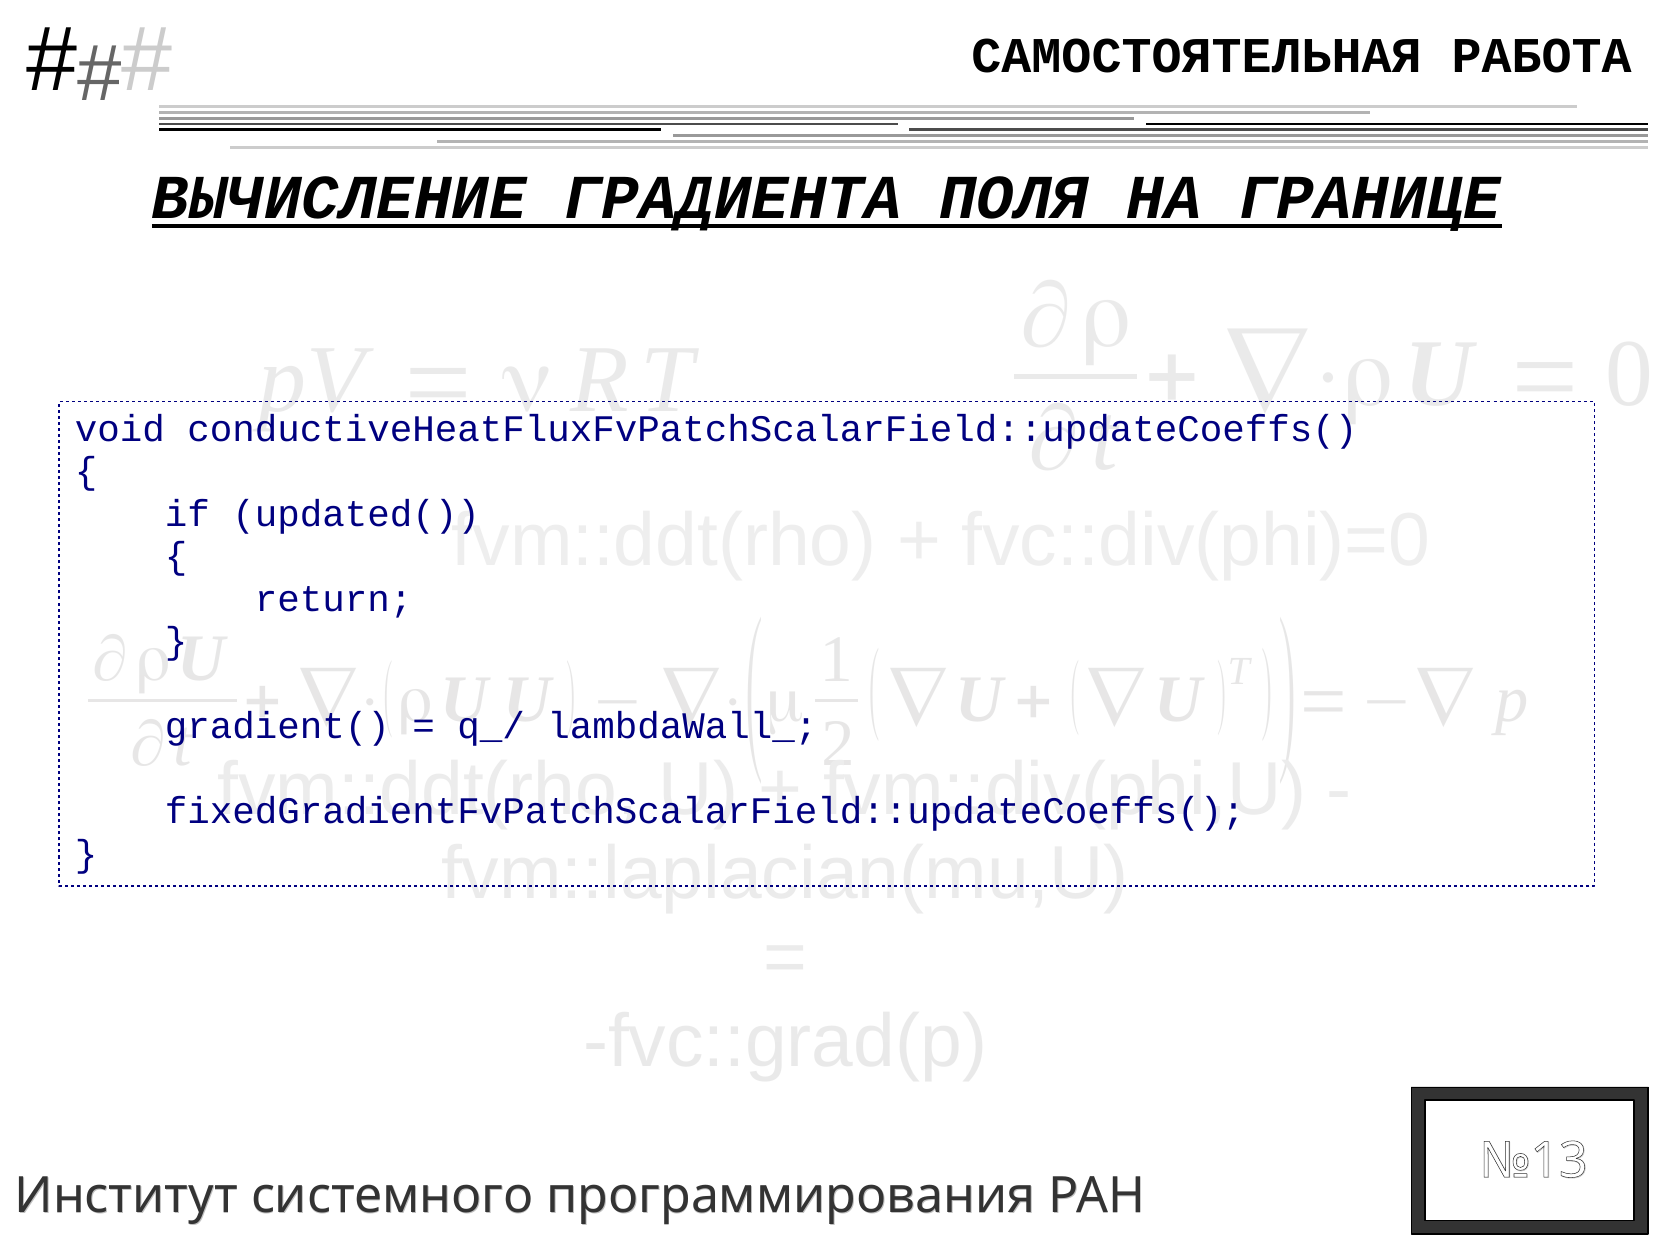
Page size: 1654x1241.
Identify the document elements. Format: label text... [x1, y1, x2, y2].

text_box void conductiveHeatFluxFvPatchScalarField::updateCoeffs() { if (updated()) { return; } gradient() = q_/ lambdaWall_; fixedGradientFvPatchScalarField::updateCoeffs(); } [59, 401, 1595, 886]
title ВЫЧИСЛЕНИЕ ГРАДИЕНТА ПОЛЯ НА ГРАНИЦЕ [0, 147, 1654, 257]
